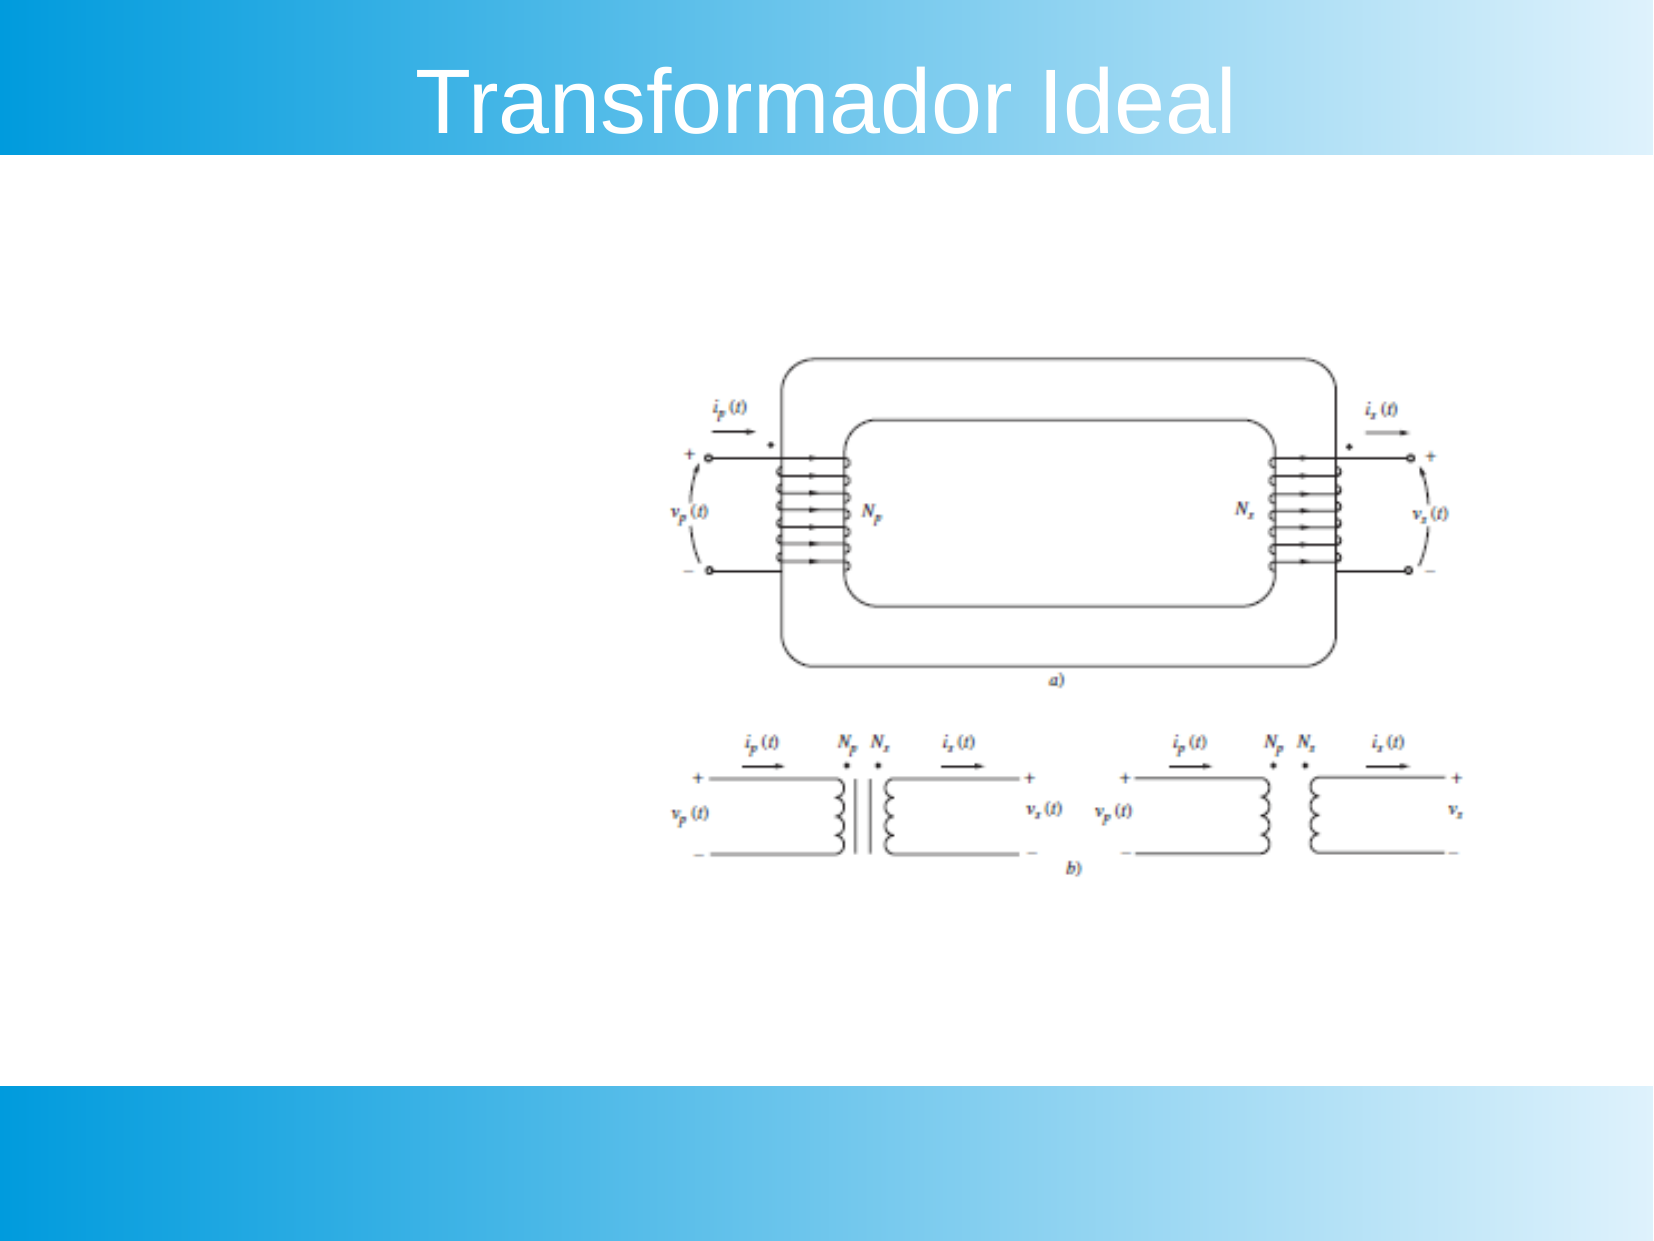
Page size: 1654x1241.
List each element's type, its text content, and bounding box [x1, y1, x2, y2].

picture [651, 318, 1512, 886]
title Transformador Ideal [82, 49, 1571, 155]
